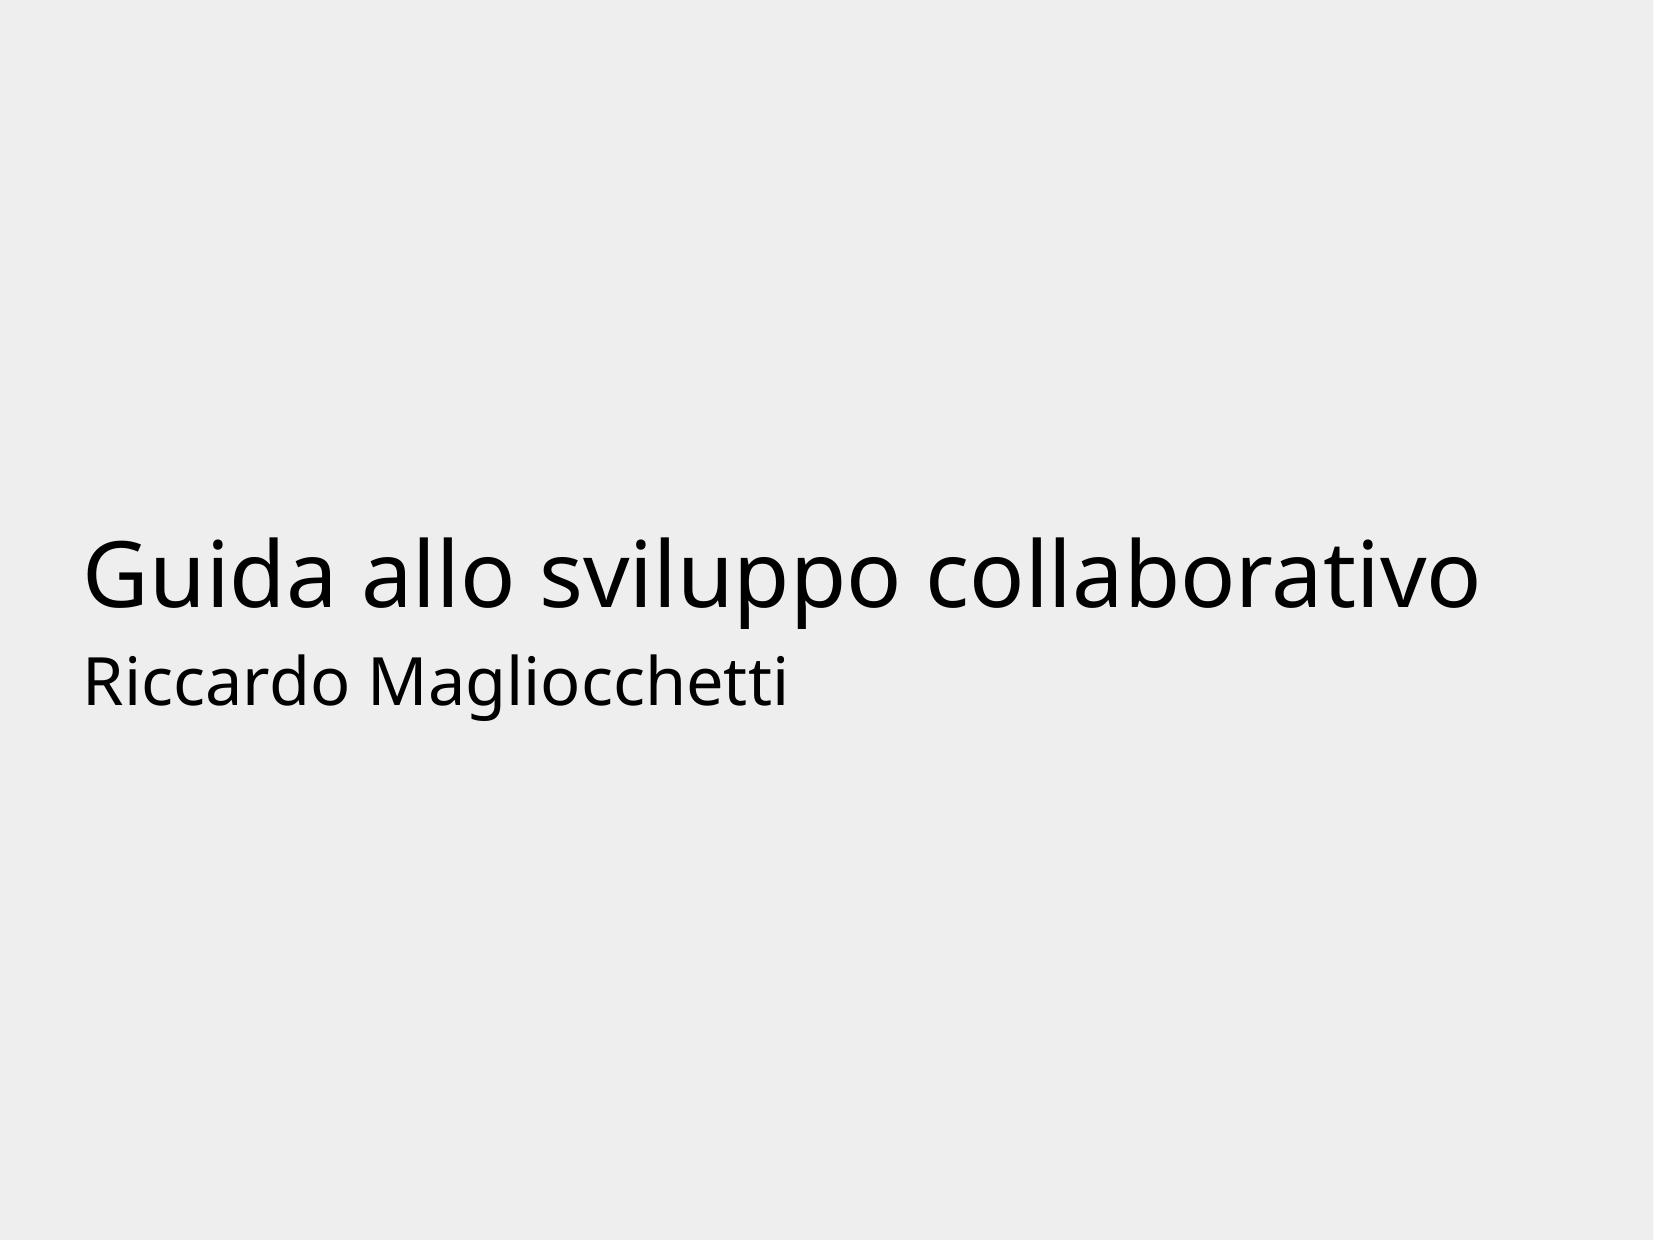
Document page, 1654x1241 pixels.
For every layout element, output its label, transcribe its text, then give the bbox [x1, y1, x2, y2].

title Guida allo sviluppo collaborativo Riccardo Magliocchetti [82, 24, 1571, 710]
